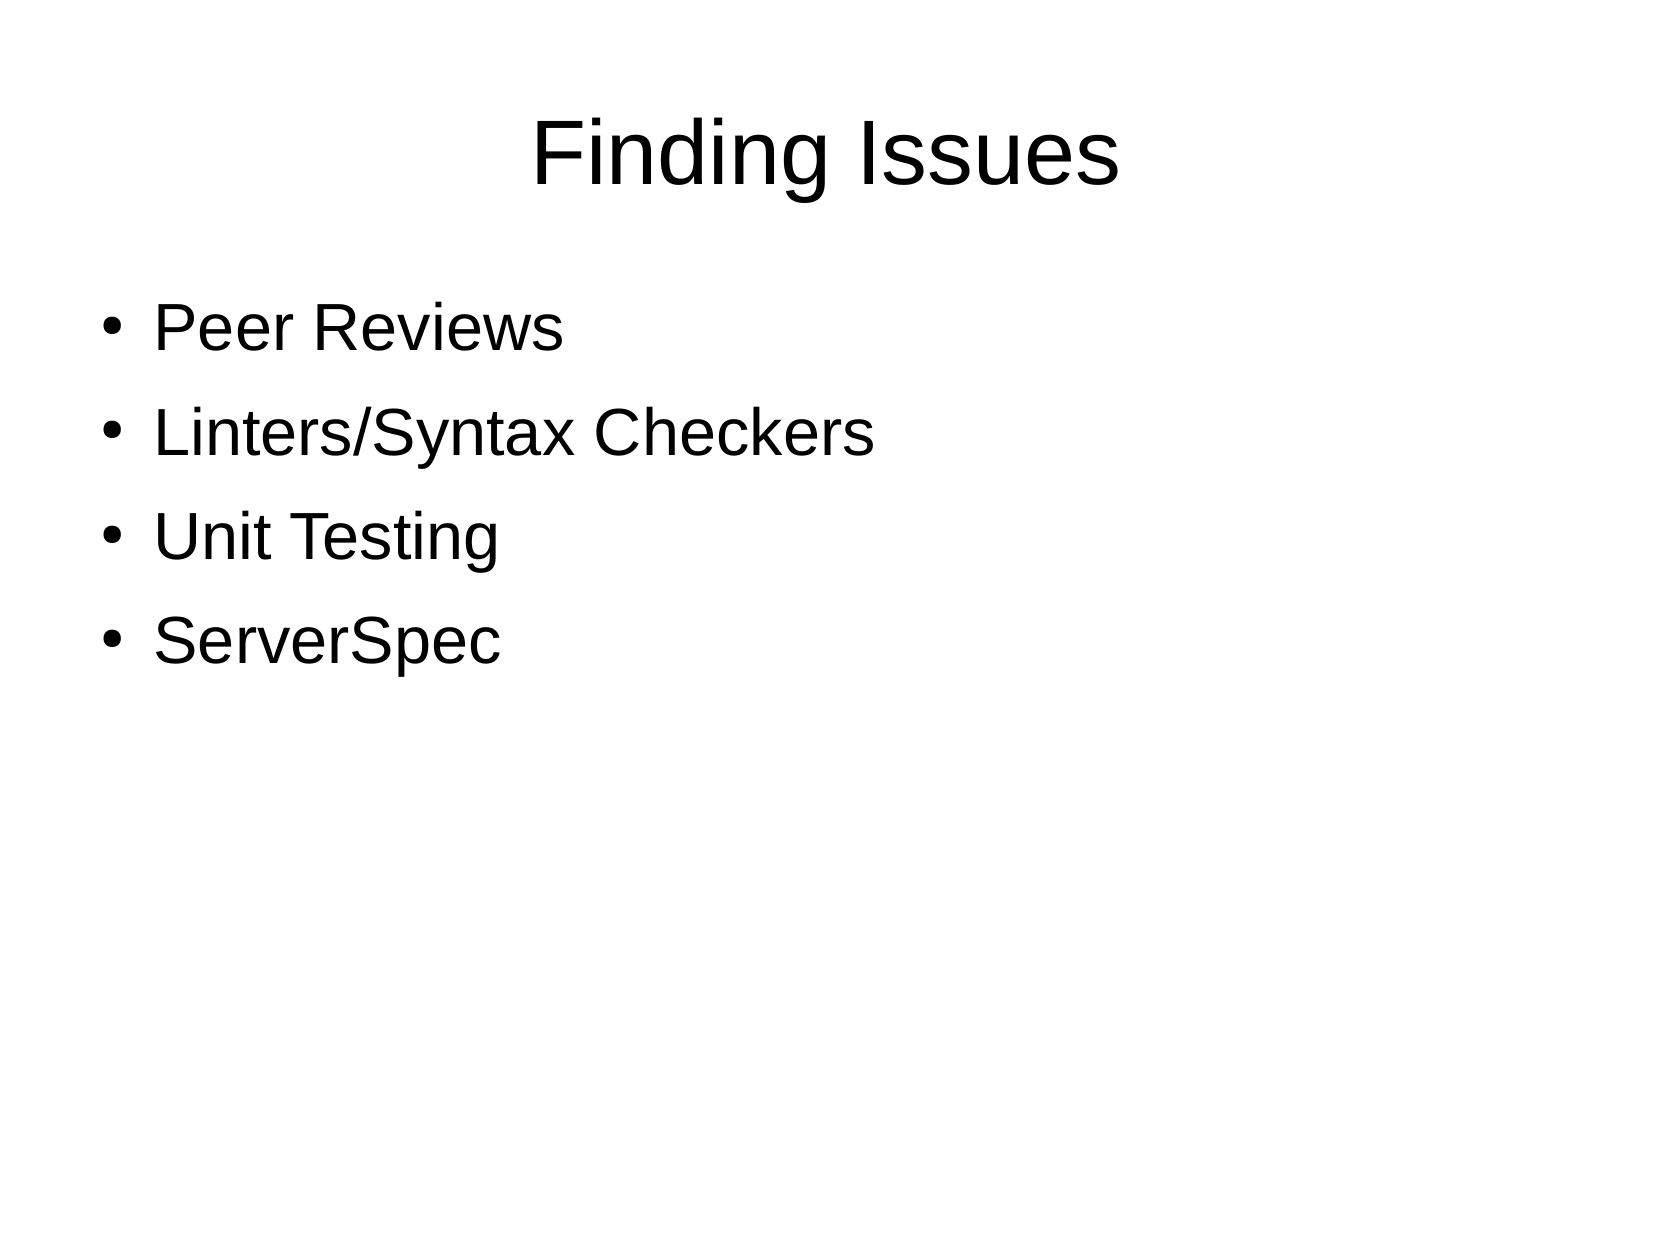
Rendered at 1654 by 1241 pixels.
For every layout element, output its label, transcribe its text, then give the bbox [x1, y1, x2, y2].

list Peer Reviews Linters/Syntax Checkers Unit Testing ServerSpec [82, 290, 1571, 1010]
title Finding Issues [82, 49, 1571, 257]
